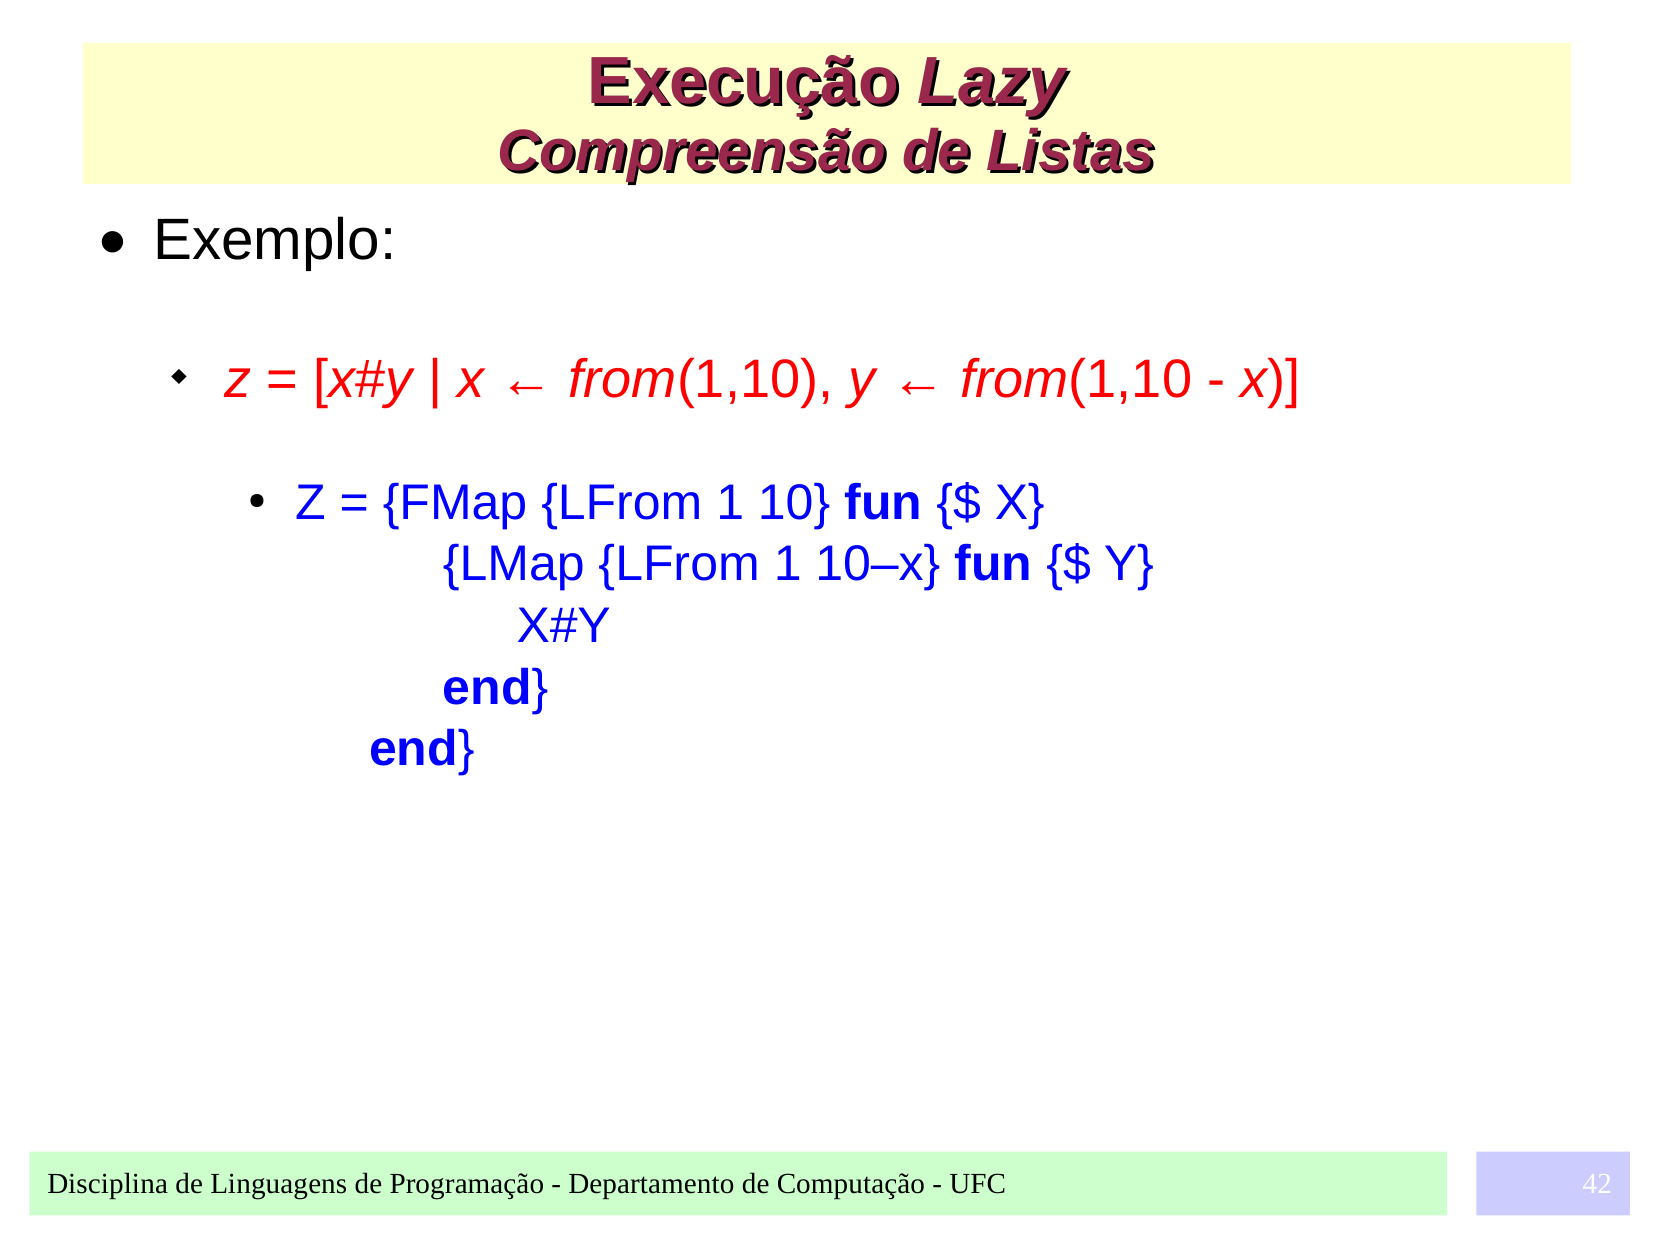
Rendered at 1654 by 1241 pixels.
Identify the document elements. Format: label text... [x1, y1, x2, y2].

list Exemplo: z = [x#y | x ← from(1,10), y ← from(1,10 - x)] Z = {FMap {LFrom 1 10} fun {$ X} {LMap {LFrom 1 10–x} fun {$ Y} X#Y end} end} [82, 206, 1571, 1137]
title Execução Lazy Compreensão de Listas [82, 42, 1571, 184]
